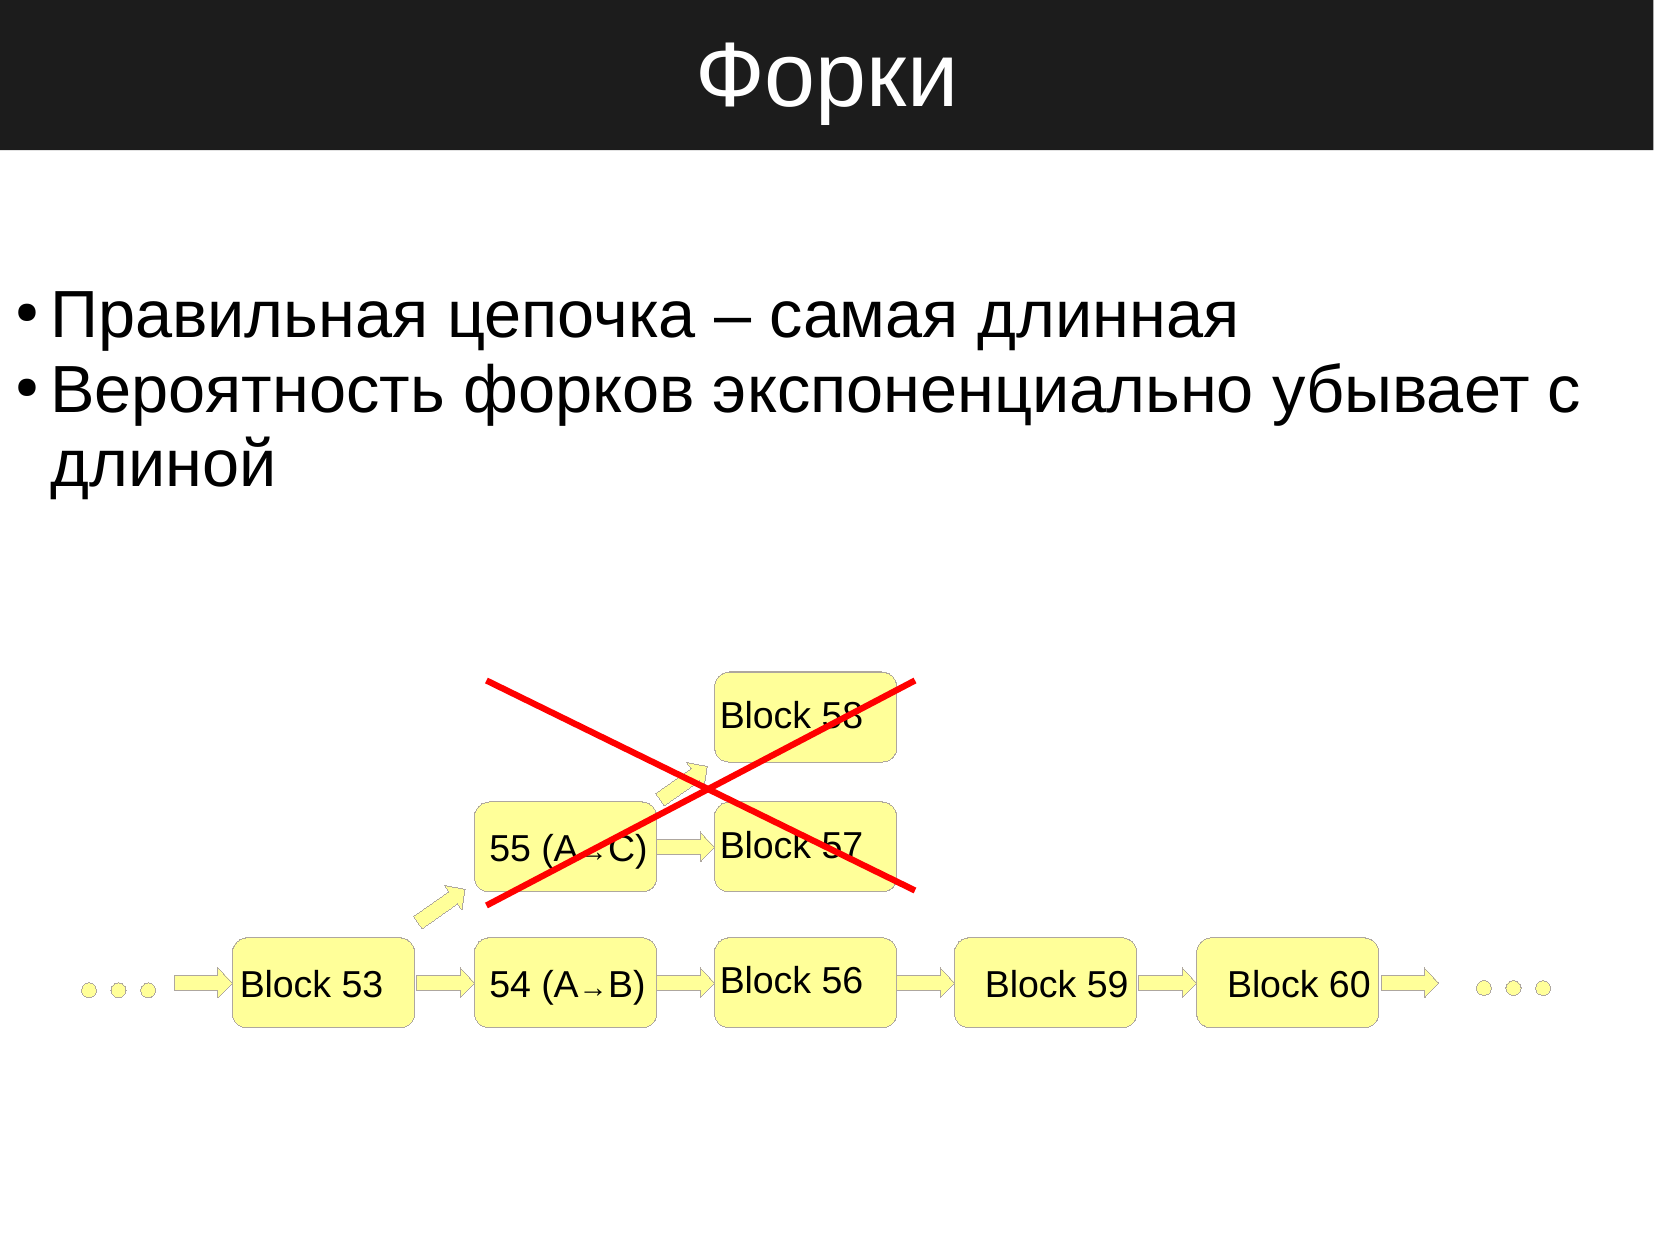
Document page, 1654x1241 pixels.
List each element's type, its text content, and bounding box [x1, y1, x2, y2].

subtitle Правильная цепочка – самая длинная Вероятность форков экспоненциально убывает с длиной [15, 148, 1606, 631]
text_box [714, 744, 785, 763]
text_box [140, 982, 156, 998]
text_box [661, 967, 705, 998]
text_box [1381, 967, 1439, 998]
text_box [714, 937, 1137, 1028]
text_box Block 53 [225, 955, 399, 1013]
text_box Block 58 [705, 686, 879, 744]
text_box [742, 801, 897, 877]
text_box [684, 762, 708, 783]
text_box Block 57 [773, 816, 879, 868]
text_box 55 (A→C) [550, 820, 663, 877]
title Форки [0, 0, 1654, 151]
text_box [474, 937, 657, 955]
text_box [663, 831, 705, 862]
text_box Block 59 [970, 955, 1144, 1013]
text_box [416, 967, 474, 998]
text_box [655, 778, 693, 806]
text_box [413, 885, 466, 929]
text_box [1138, 937, 1379, 1028]
text_box [110, 982, 127, 998]
text_box Block 57 [705, 816, 872, 874]
text_box [767, 695, 897, 763]
text_box [81, 982, 97, 998]
text_box [174, 967, 225, 998]
text_box [232, 937, 415, 1028]
text_box [474, 877, 532, 892]
text_box [714, 874, 895, 892]
text_box [1535, 980, 1551, 996]
text_box [474, 1013, 657, 1028]
text_box [714, 802, 753, 816]
text_box [474, 801, 657, 820]
text_box 55 (A→C) [474, 820, 640, 877]
text_box 54 (A→B) [474, 955, 661, 1013]
text_box Block 56 [705, 952, 879, 1010]
text_box [714, 671, 897, 695]
text_box Block 58 [803, 704, 879, 744]
text_box [1505, 980, 1522, 996]
text_box [521, 877, 657, 892]
text_box [1476, 980, 1492, 996]
text_box Block 60 [1212, 955, 1386, 1013]
